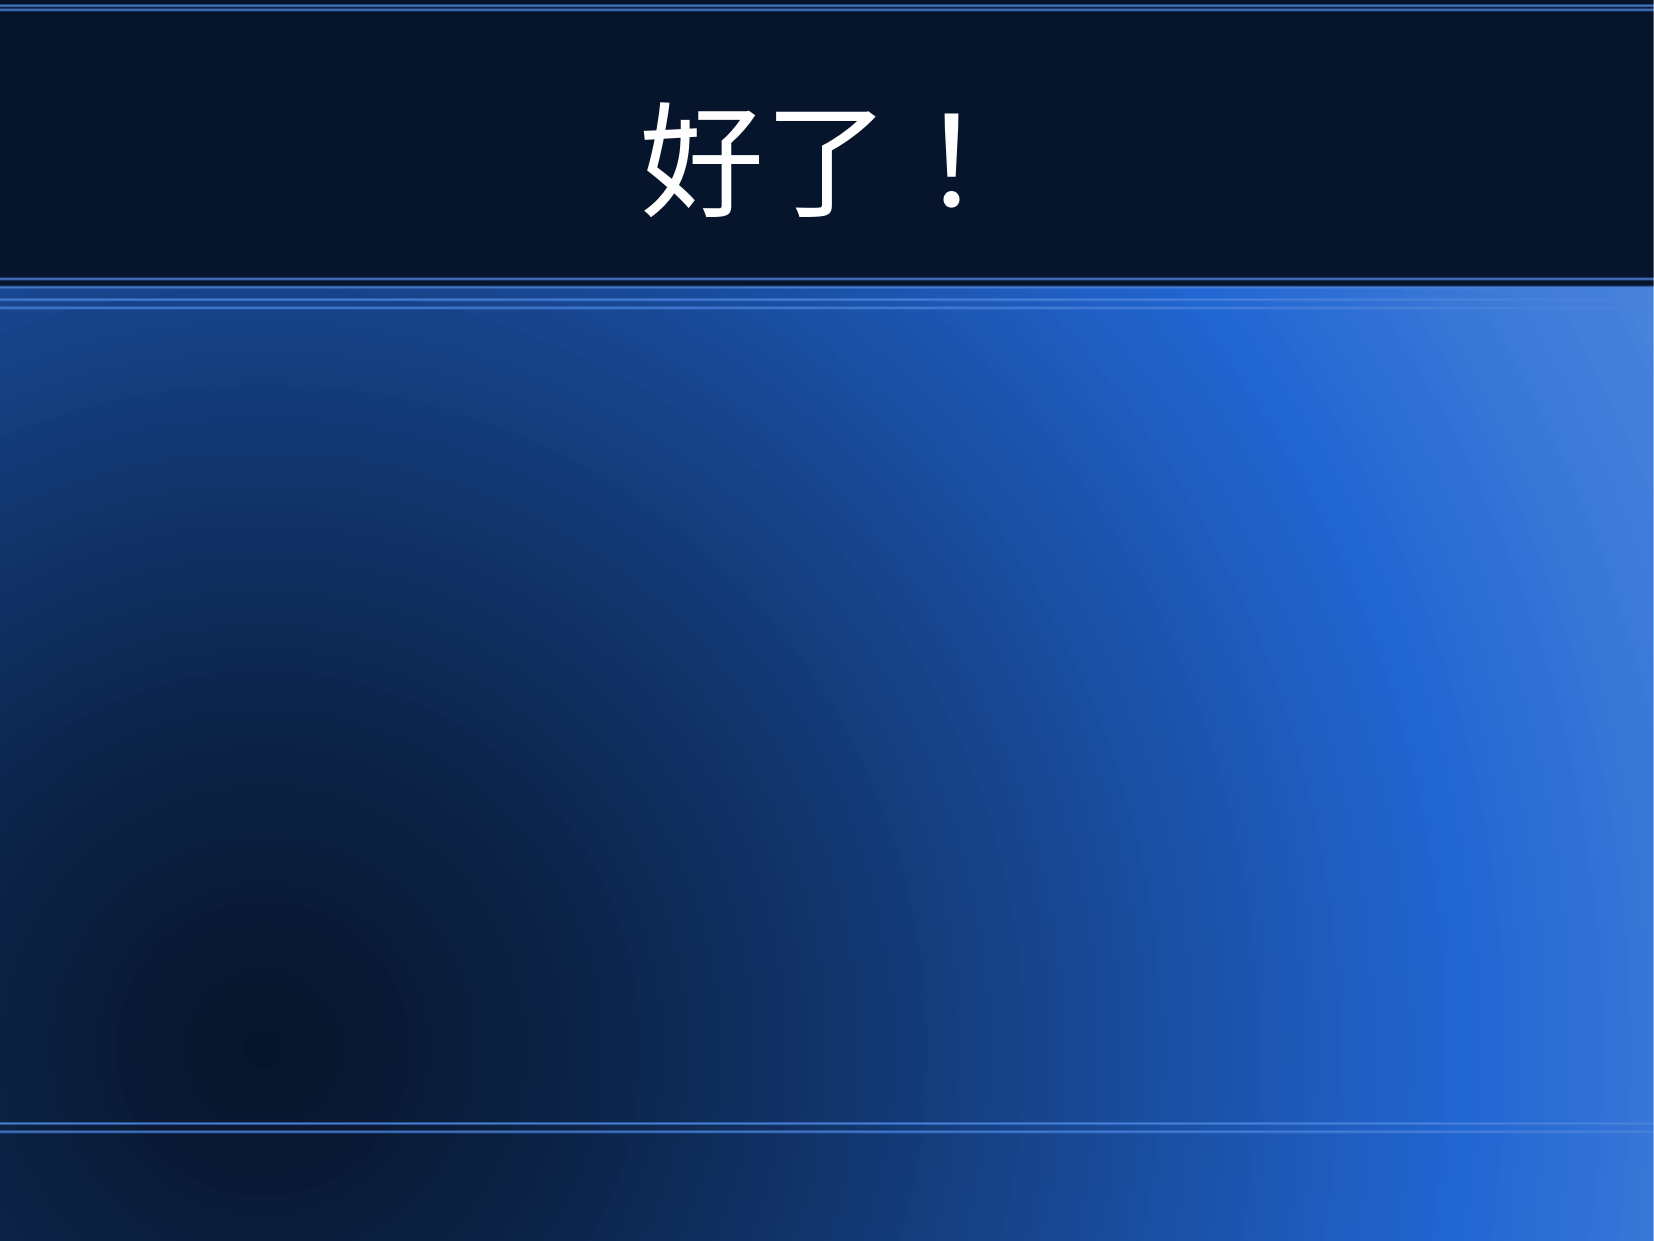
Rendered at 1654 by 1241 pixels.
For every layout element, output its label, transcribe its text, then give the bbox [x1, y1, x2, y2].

title 好了！ [82, 49, 1571, 257]
picture [0, 0, 1654, 1241]
